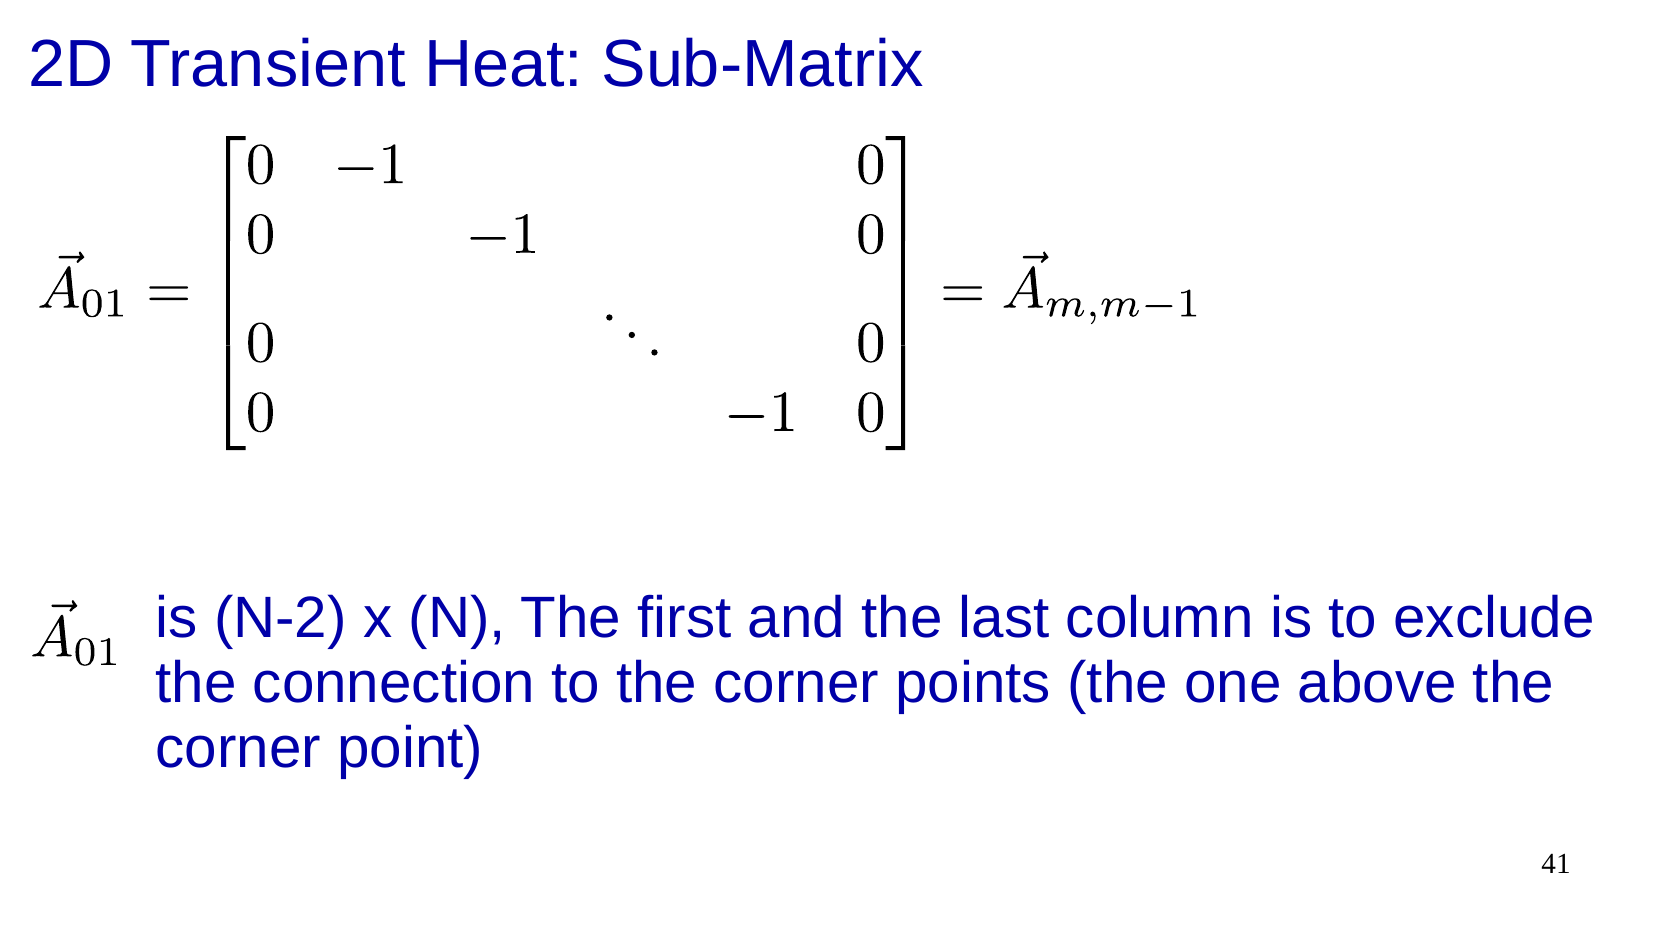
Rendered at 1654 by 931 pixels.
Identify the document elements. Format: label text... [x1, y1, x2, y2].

title 2D Transient Heat: Sub-Matrix [28, 21, 1626, 106]
text_box [37, 136, 1201, 451]
list is (N-2) x (N), The first and the last column is to exclude the connection to the corner points (the one above the corner point) [155, 585, 1636, 826]
text_box [30, 600, 120, 666]
